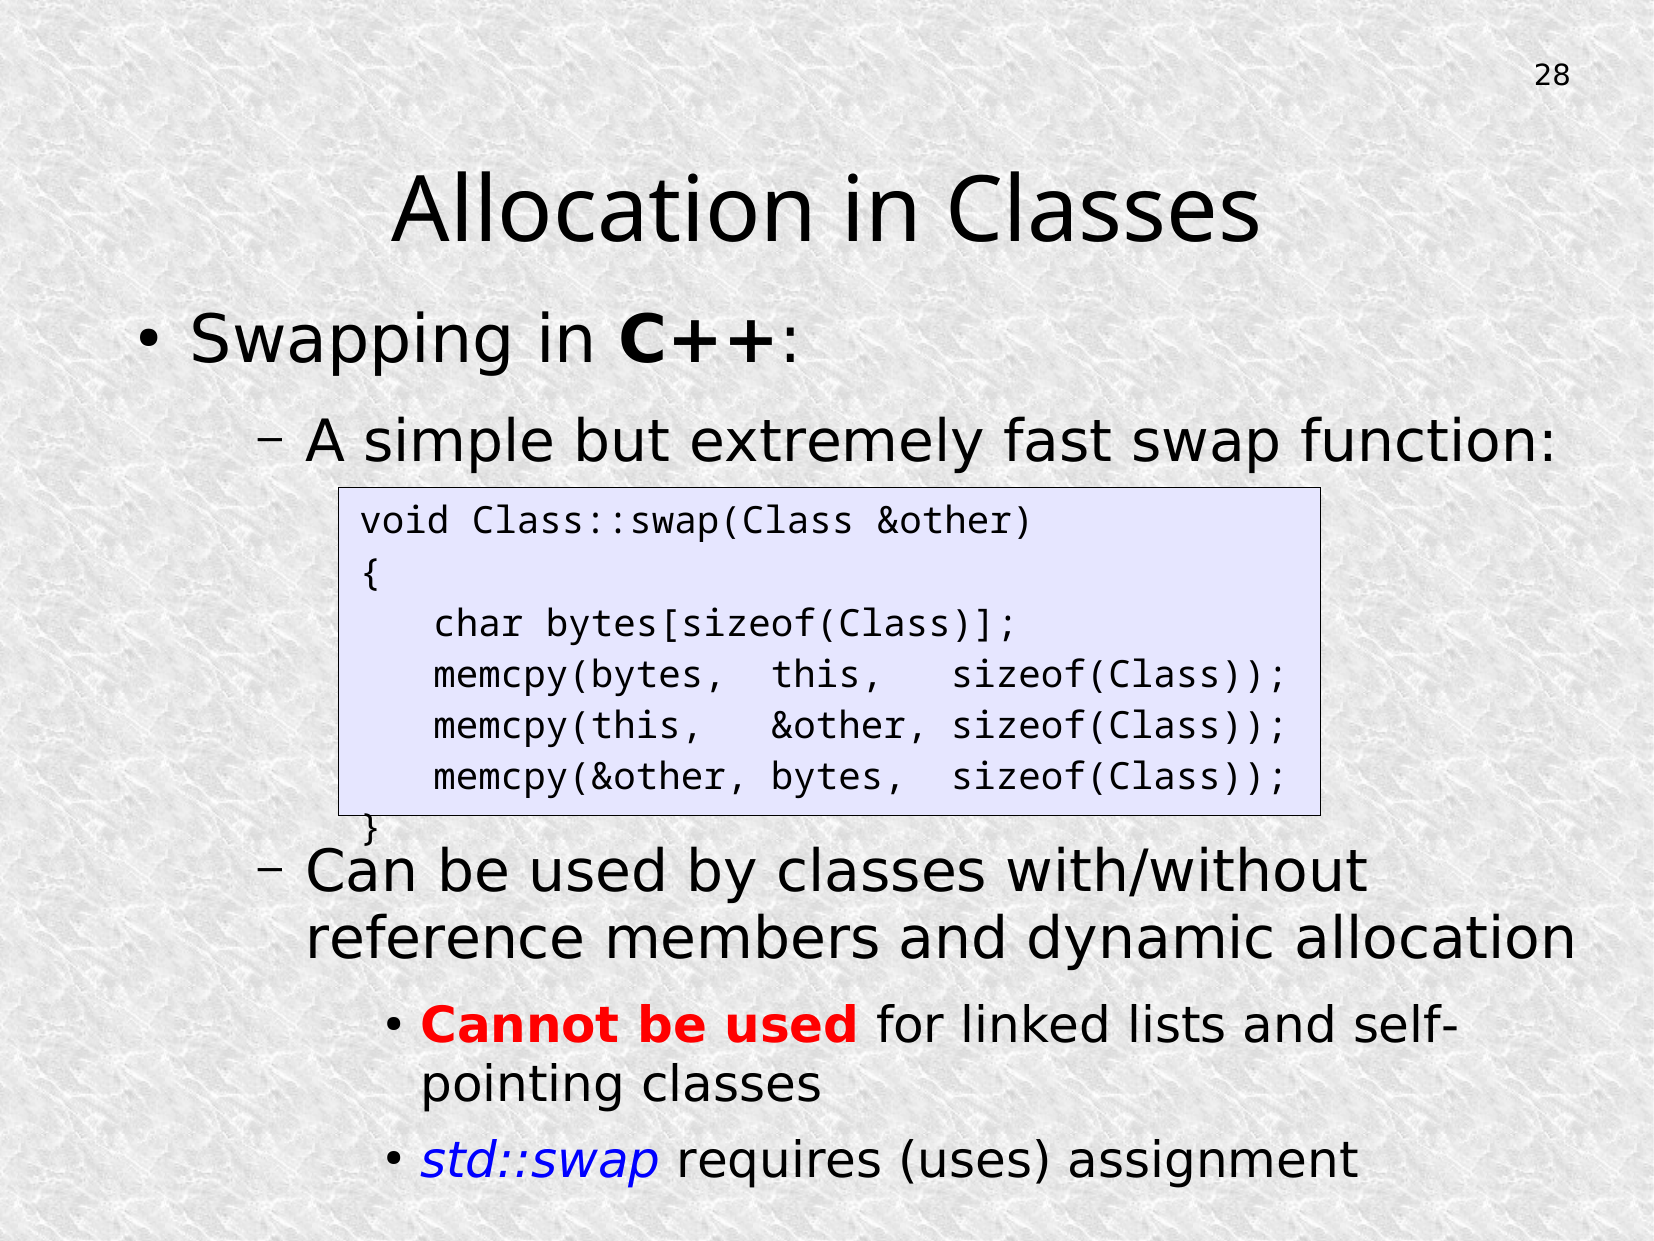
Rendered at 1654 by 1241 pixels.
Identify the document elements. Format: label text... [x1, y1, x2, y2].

list Swapping in C++: A simple but extremely fast swap function: Can be used by classes with/without reference members and dynamic allocation Cannot be used for linked lists and self-pointing classes std::swap requires (uses) assignment [119, 300, 1632, 1207]
text_box void Class::swap(Class &other) { char bytes[sizeof(Class)]; memcpy(bytes, this, sizeof(Class)); memcpy(this, &other, sizeof(Class)); memcpy(&other, bytes, sizeof(Class)); } [359, 493, 1289, 799]
picture [0, 0, 1654, 1241]
title Allocation in Classes [121, 102, 1534, 300]
